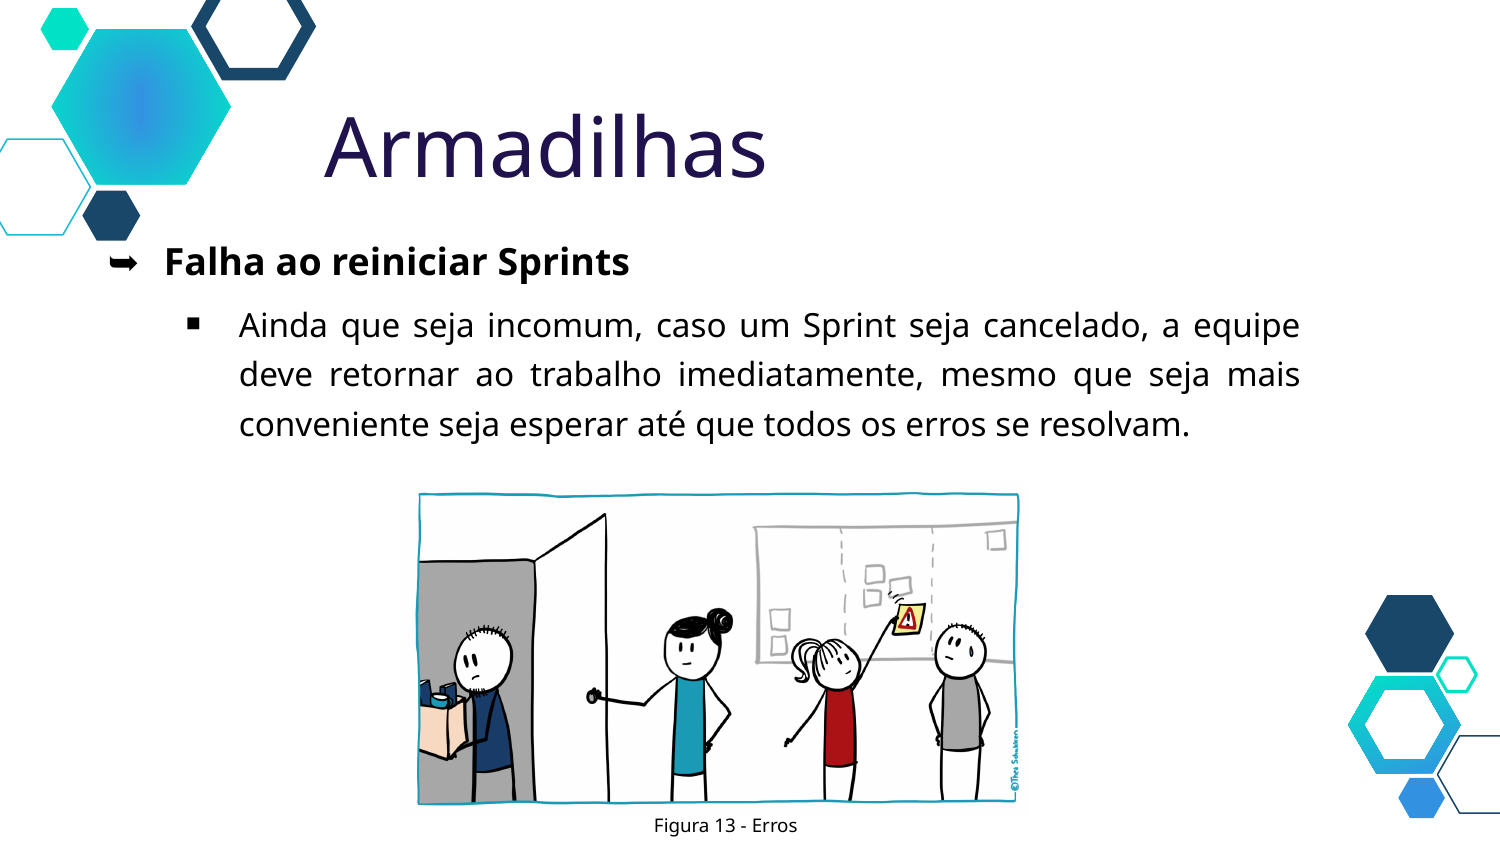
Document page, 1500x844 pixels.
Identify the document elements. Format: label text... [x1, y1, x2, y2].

picture [401, 482, 1029, 816]
text_box Figura 13 - Erros [638, 798, 861, 837]
list Falha ao reiniciar Sprints Ainda que seja incomum, caso um Sprint seja cancelado, a equipe deve retornar ao trabalho imediatamente, mesmo que seja mais conveniente seja esperar até que todos os erros se resolvam. [74, 212, 1318, 750]
title Armadilhas [309, 103, 1121, 209]
